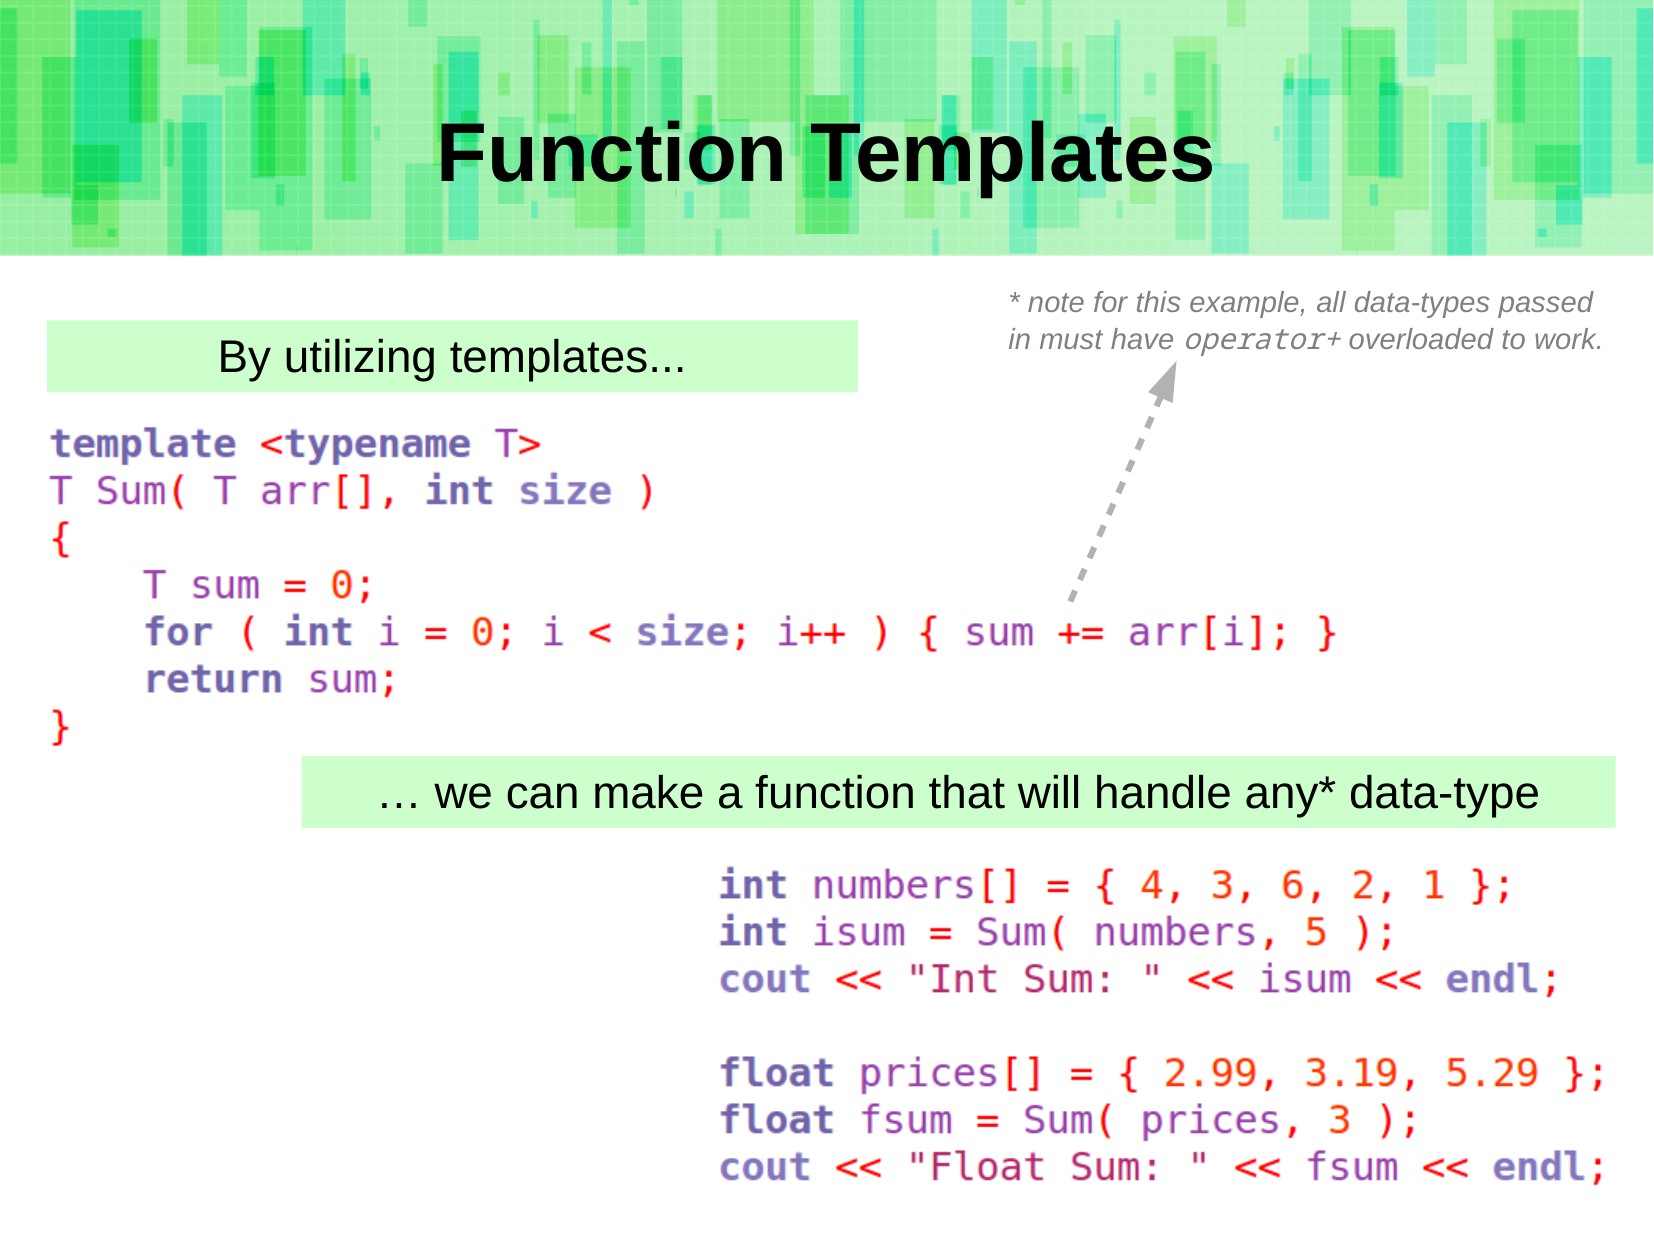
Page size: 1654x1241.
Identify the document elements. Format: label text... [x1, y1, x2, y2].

text_box By utilizing templates... [46, 320, 858, 393]
text_box * note for this example, all data-types passed in must have operator+ overloaded to work. [993, 278, 1625, 362]
text_box … we can make a function that will handle any* data-type [301, 756, 1616, 829]
picture [0, 0, 1654, 1241]
title Function Templates [82, 49, 1571, 257]
